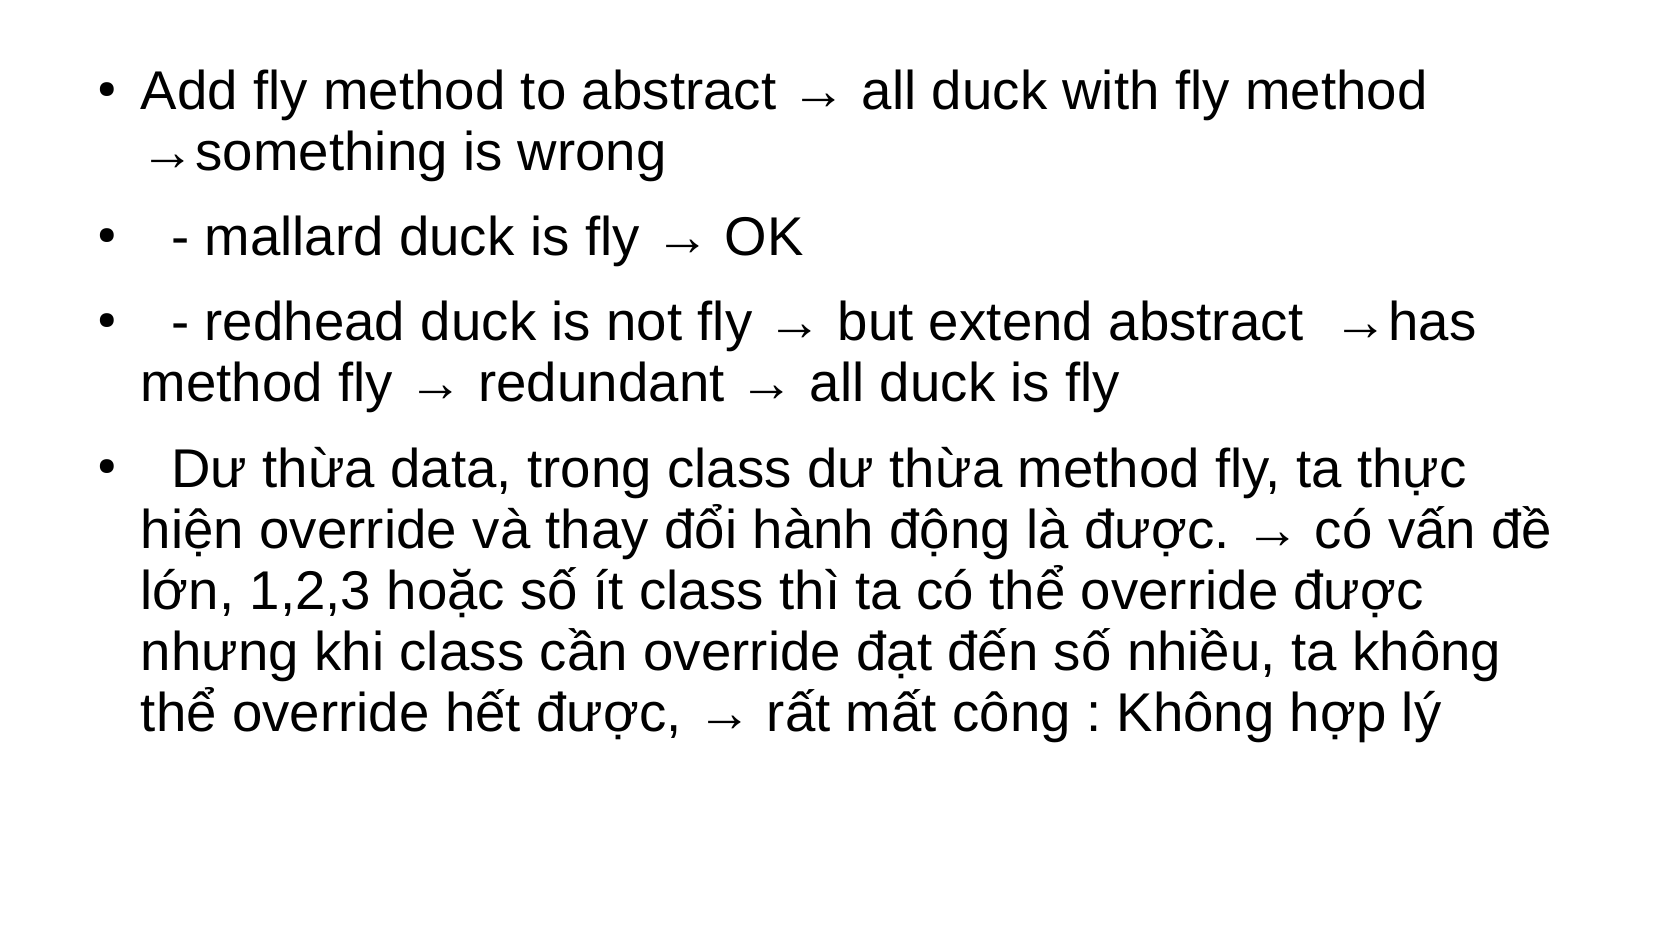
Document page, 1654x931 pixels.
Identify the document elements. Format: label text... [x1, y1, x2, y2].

list Add fly method to abstract → all duck with fly method →something is wrong - mallard duck is fly → OK - redhead duck is not fly → but extend abstract →has method fly → redundant → all duck is fly Dư thừa data, trong class dư thừa method fly, ta thực hiện override và thay đổi hành động là được. → có vấn đề lớn, 1,2,3 hoặc số ít class thì ta có thể override được nhưng khi class cần override đạt đến số nhiều, ta không thể override hết được, → rất mất công : Không hợp lý [82, 60, 1571, 758]
